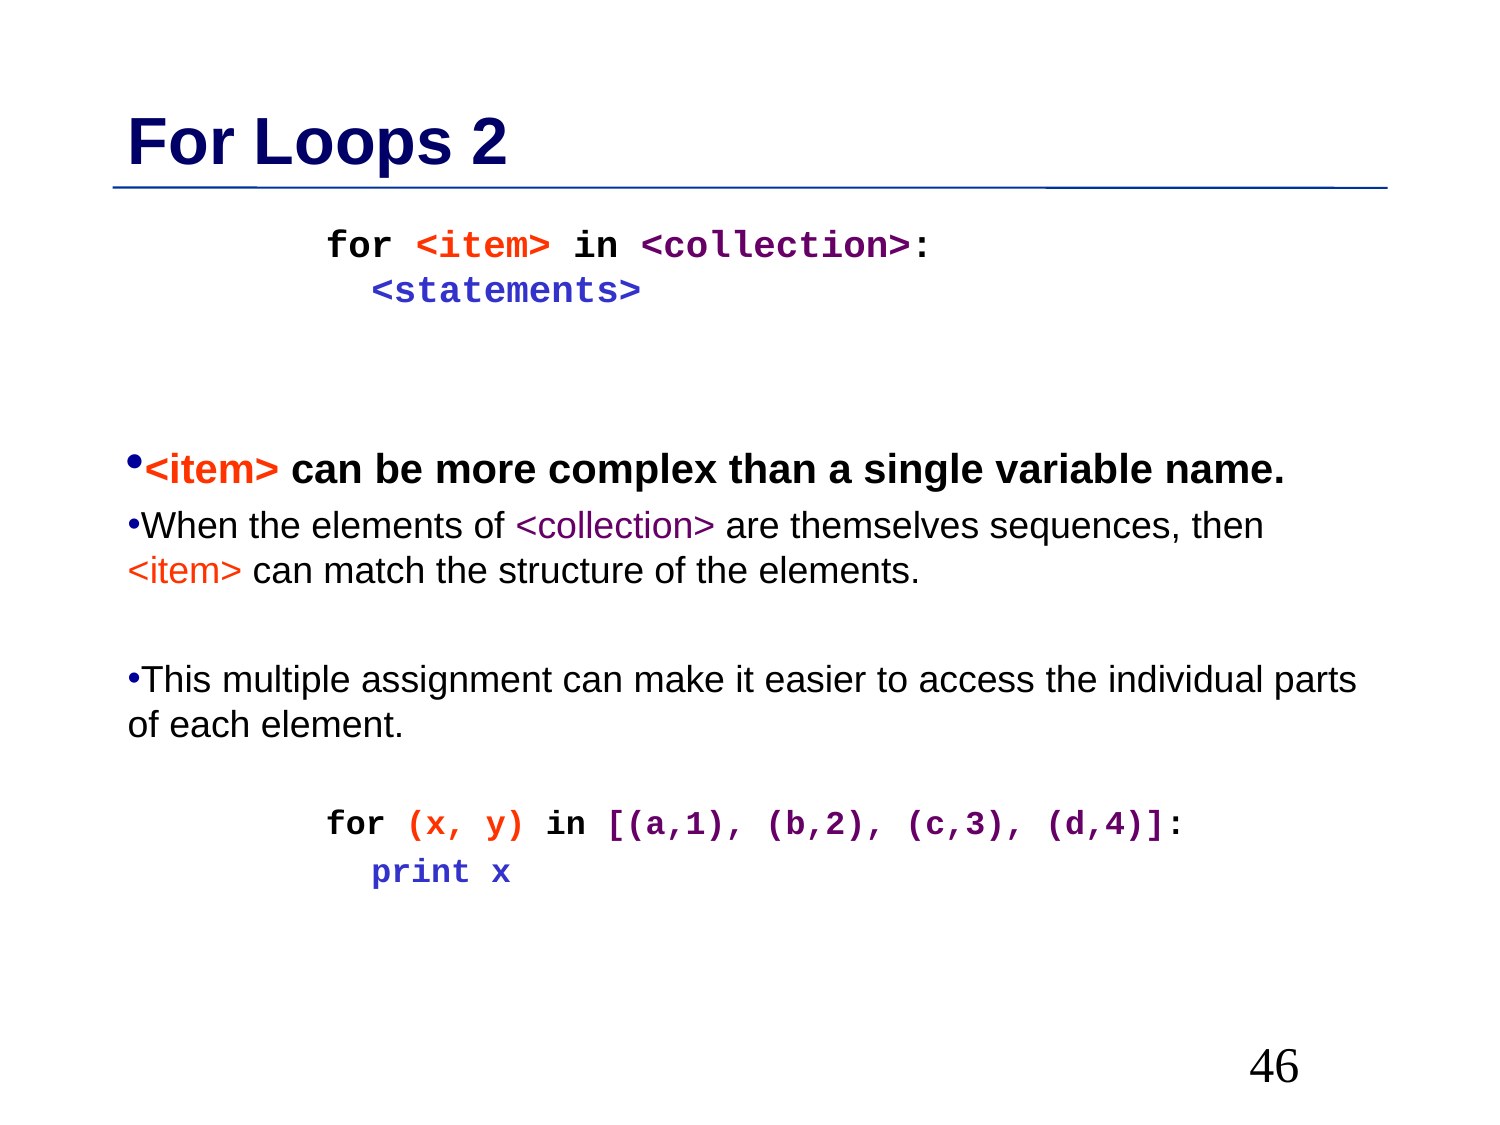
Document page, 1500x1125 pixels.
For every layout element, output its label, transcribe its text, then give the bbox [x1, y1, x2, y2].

text_box [1074, 994, 1387, 1125]
title For Loops 2 [112, 89, 1388, 185]
list for <item> in <collection>: <statements> <item> can be more complex than a single variable name. When the elements of <collection> are themselves sequences, then <item> can match the structure of the elements. This multiple assignment can make it easier to access the individual parts of each element. for (x, y) in [(a,1), (b,2), (c,3), (d,4)]: print x [112, 212, 1388, 963]
